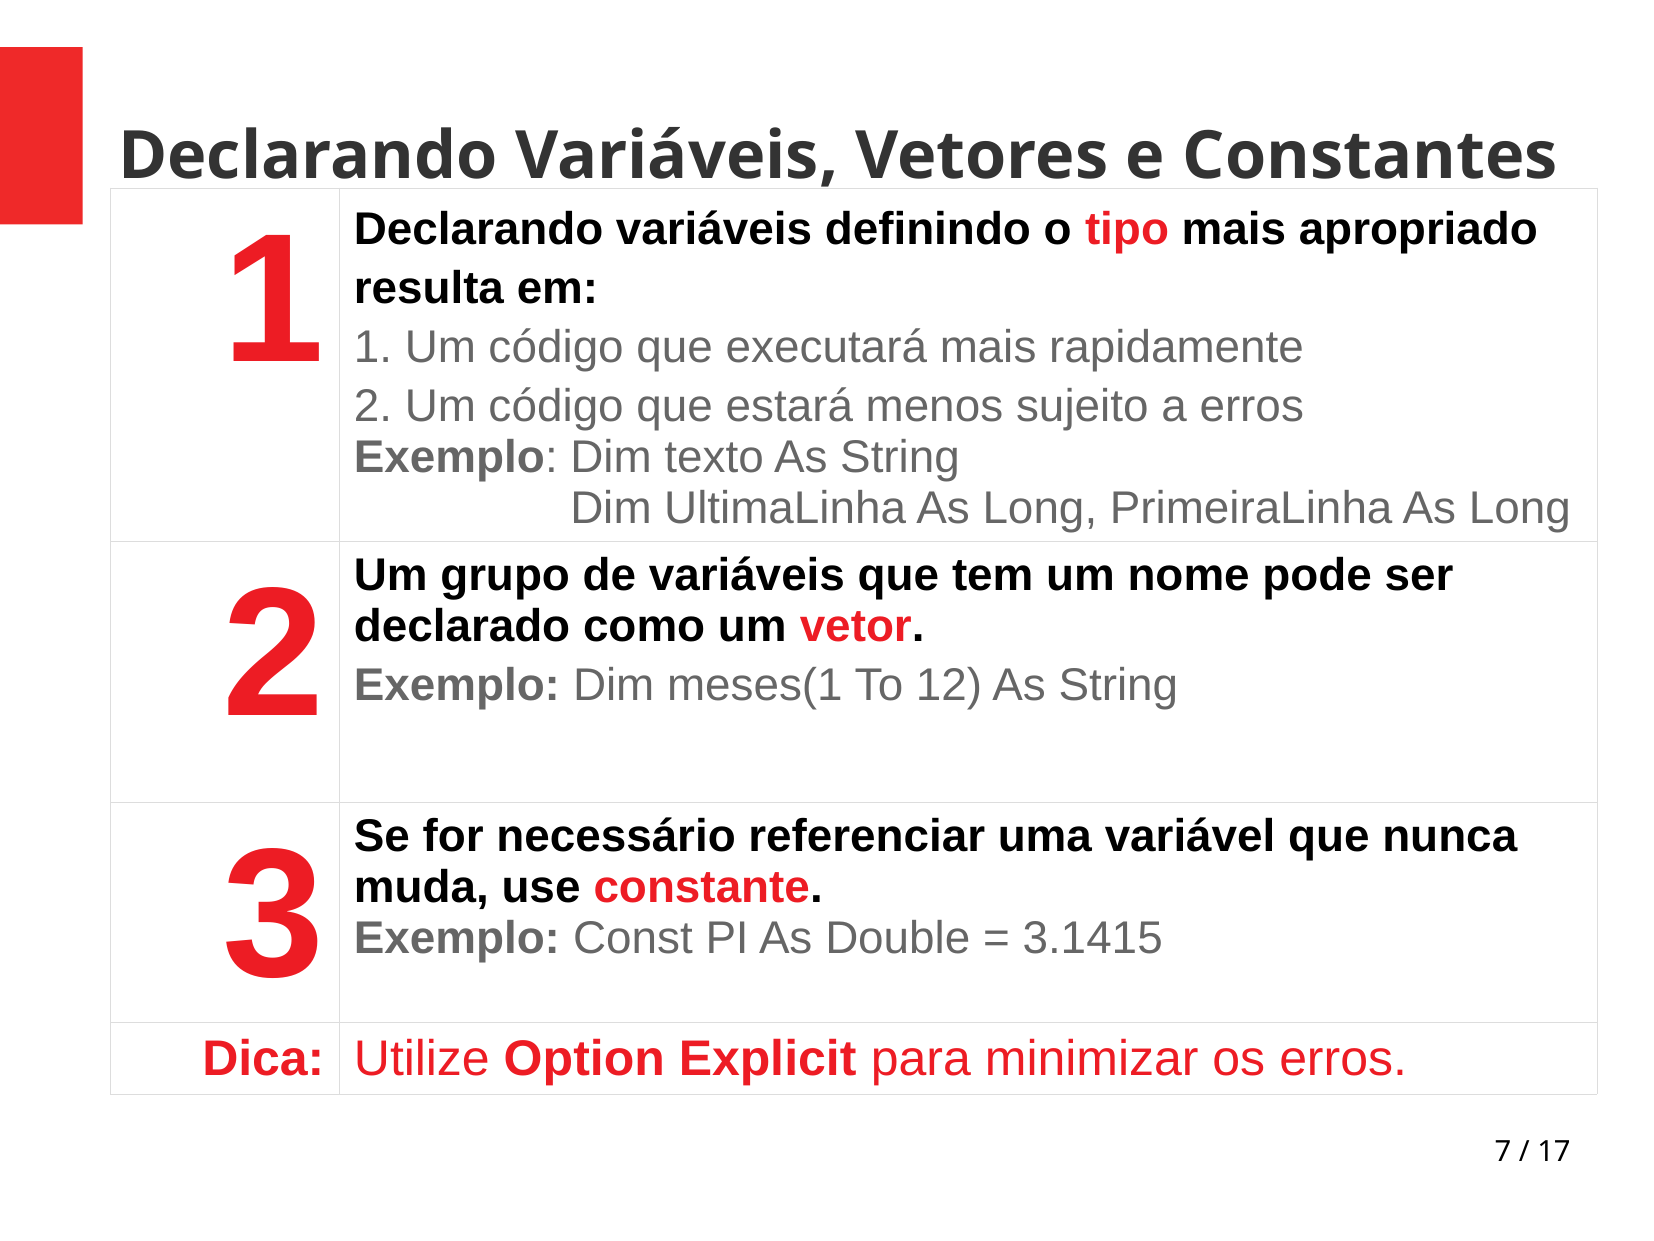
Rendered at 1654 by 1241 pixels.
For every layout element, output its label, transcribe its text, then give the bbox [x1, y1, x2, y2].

table_cell Dica: [111, 1023, 339, 1094]
table_cell 2 [111, 542, 339, 802]
table_header 1 [111, 189, 339, 541]
table_cell Um grupo de variáveis que tem um nome pode ser declarado como um vetor. Exemplo: Dim meses(1 To 12) As String [340, 542, 1597, 802]
table_cell 3 [111, 803, 339, 1022]
table_header Declarando variáveis definindo o tipo mais apropriado resulta em: 1. Um código que executará mais rapidamente 2. Um código que estará menos sujeito a erros Exemplo: Dim texto As String Dim UltimaLinha As Long, PrimeiraLinha As Long [340, 189, 1597, 541]
table_cell Utilize Option Explicit para minimizar os erros. [340, 1023, 1597, 1094]
table_cell Se for necessário referenciar uma variável que nunca muda, use constante. Exemplo: Const PI As Double = 3.1415 [340, 803, 1597, 1022]
title Declarando Variáveis, Vetores e Constantes [118, 49, 1571, 188]
